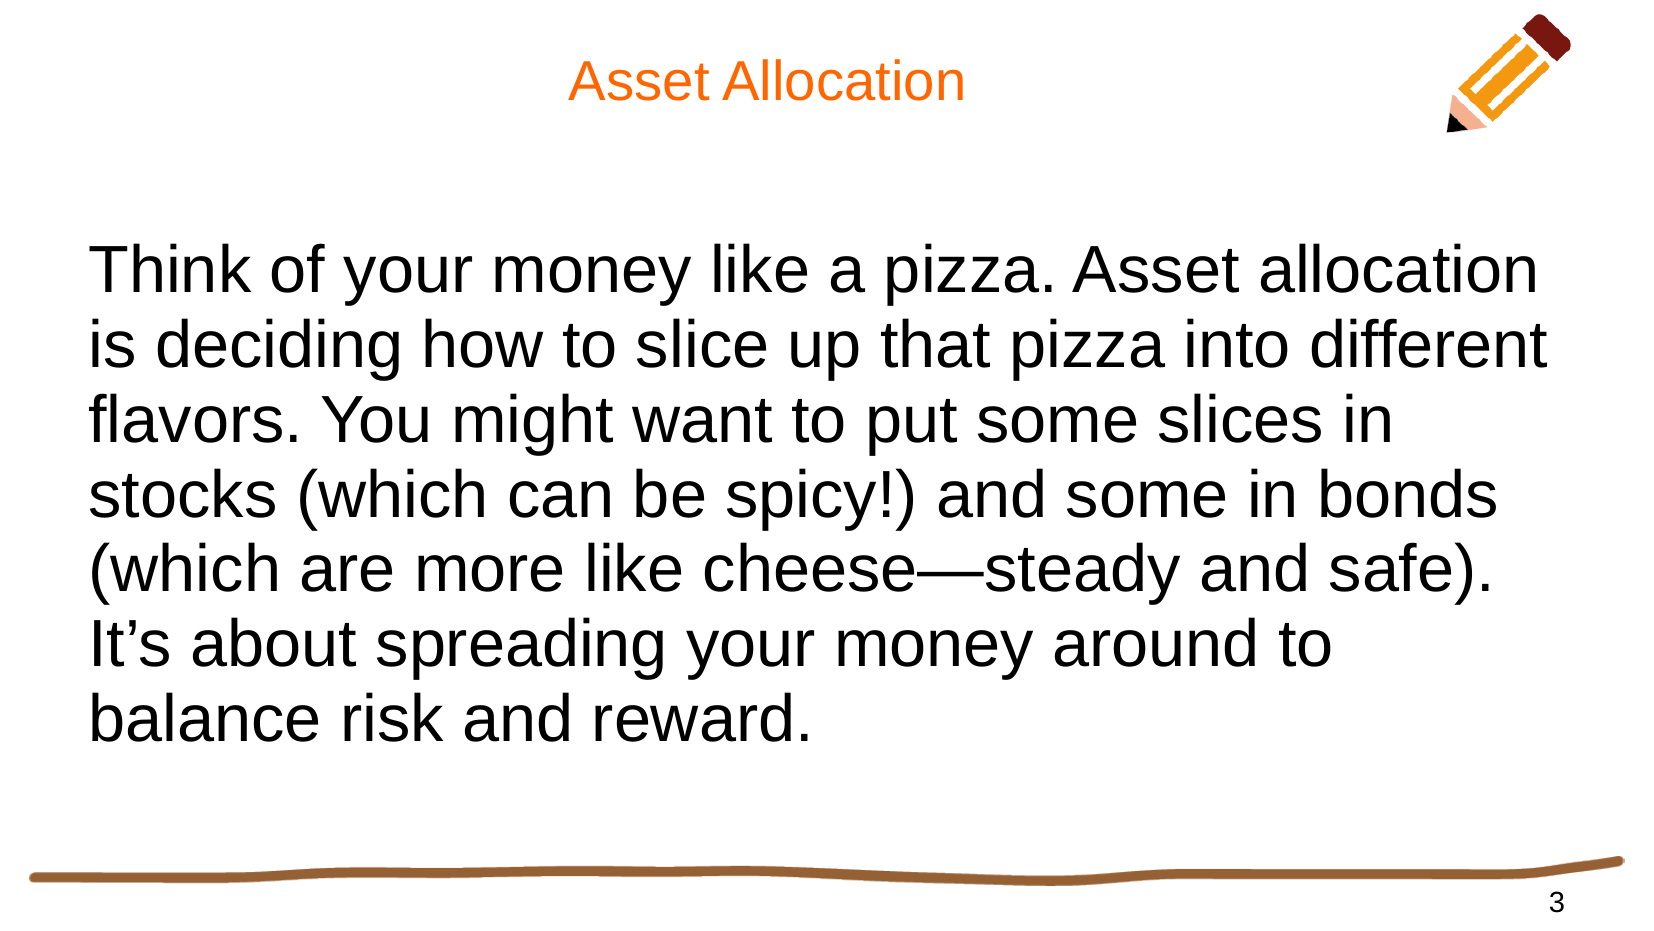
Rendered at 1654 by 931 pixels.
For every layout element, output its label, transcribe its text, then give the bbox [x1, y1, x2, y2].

picture [1446, 14, 1571, 133]
title Asset Allocation [88, 29, 1447, 133]
picture [29, 856, 1625, 886]
subtitle Think of your money like a pizza. Asset allocation is deciding how to slice up that pizza into different flavors. You might want to put some slices in stocks (which can be spicy!) and some in bonds (which are more like cheese—steady and safe). It’s about spreading your money around to balance risk and reward. [88, 206, 1565, 857]
